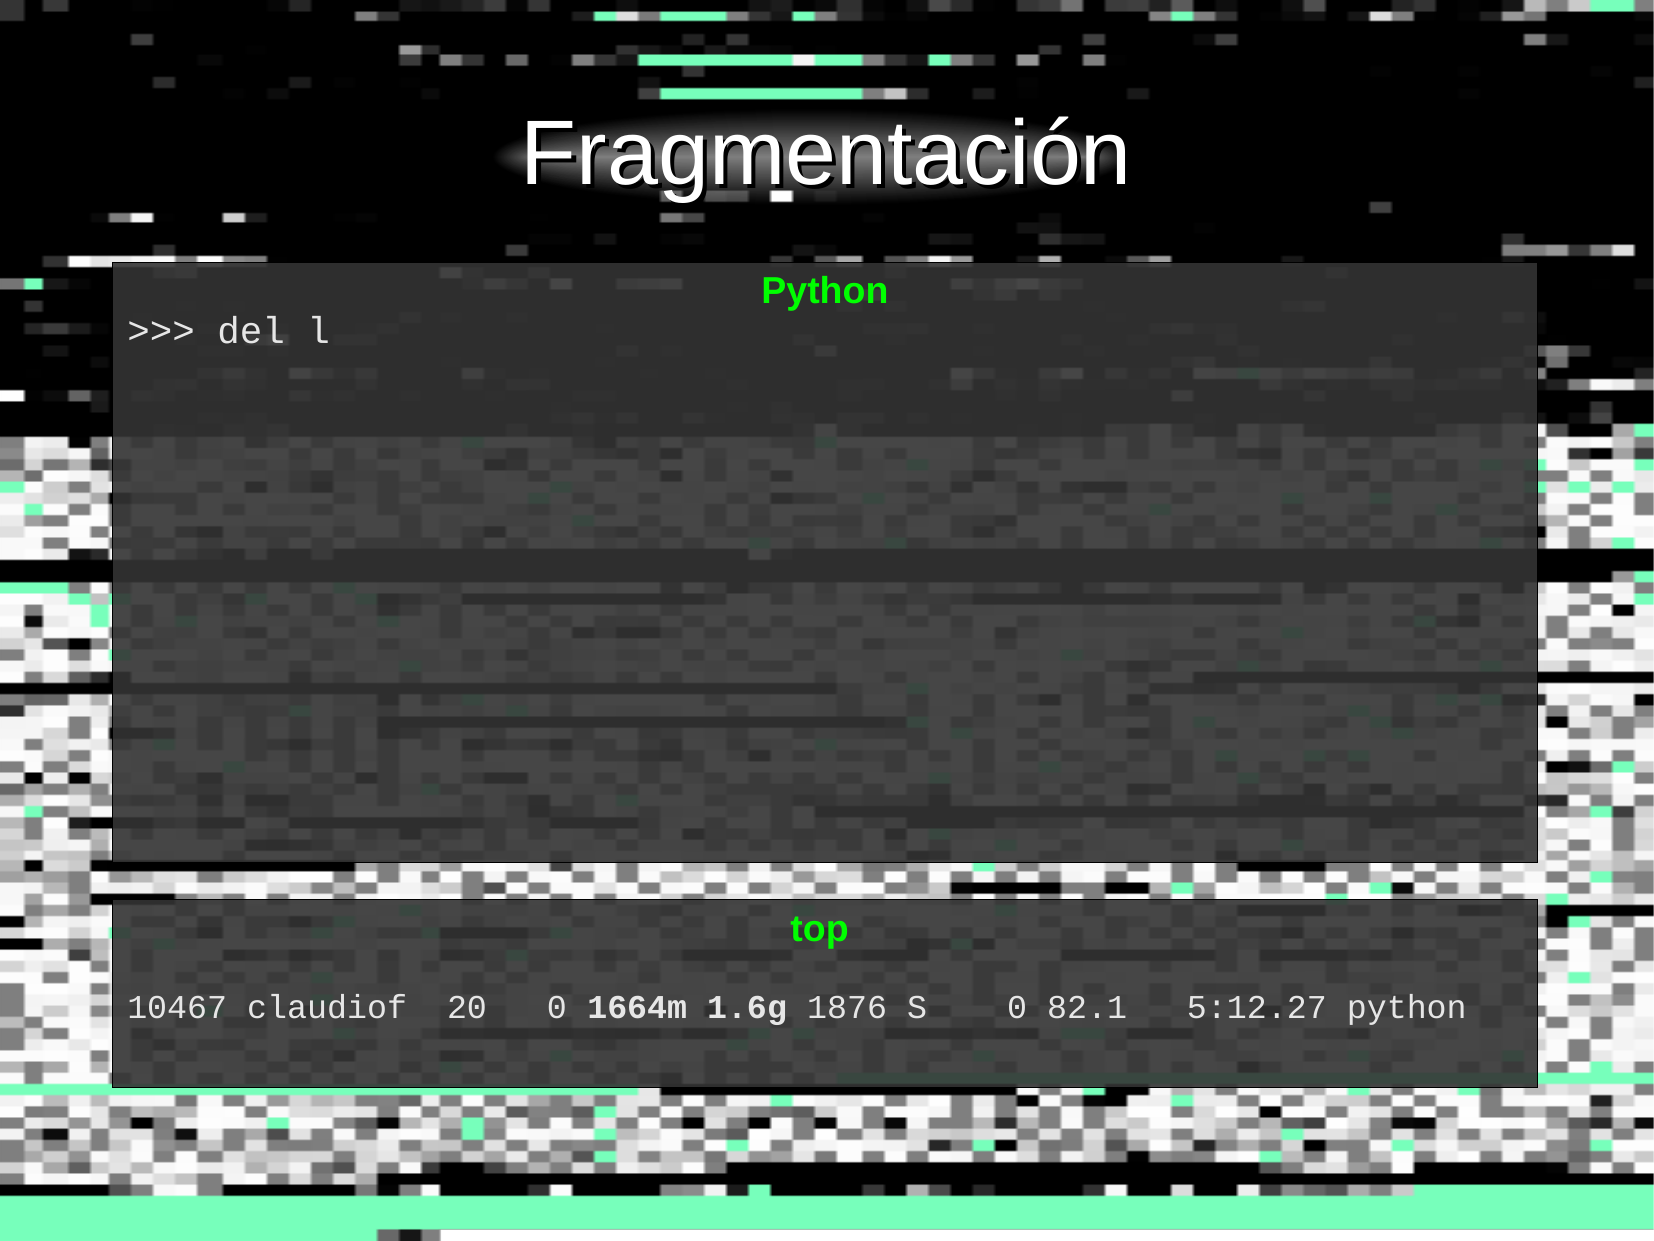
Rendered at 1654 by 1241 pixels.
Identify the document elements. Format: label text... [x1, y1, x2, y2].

picture [0, 0, 1654, 1241]
text_box Python >>> del l [112, 262, 1538, 863]
title Fragmentación [82, 49, 1571, 257]
text_box top 10467 claudiof 20 0 1664m 1.6g 1876 S 0 82.1 5:12.27 python [112, 899, 1538, 1088]
